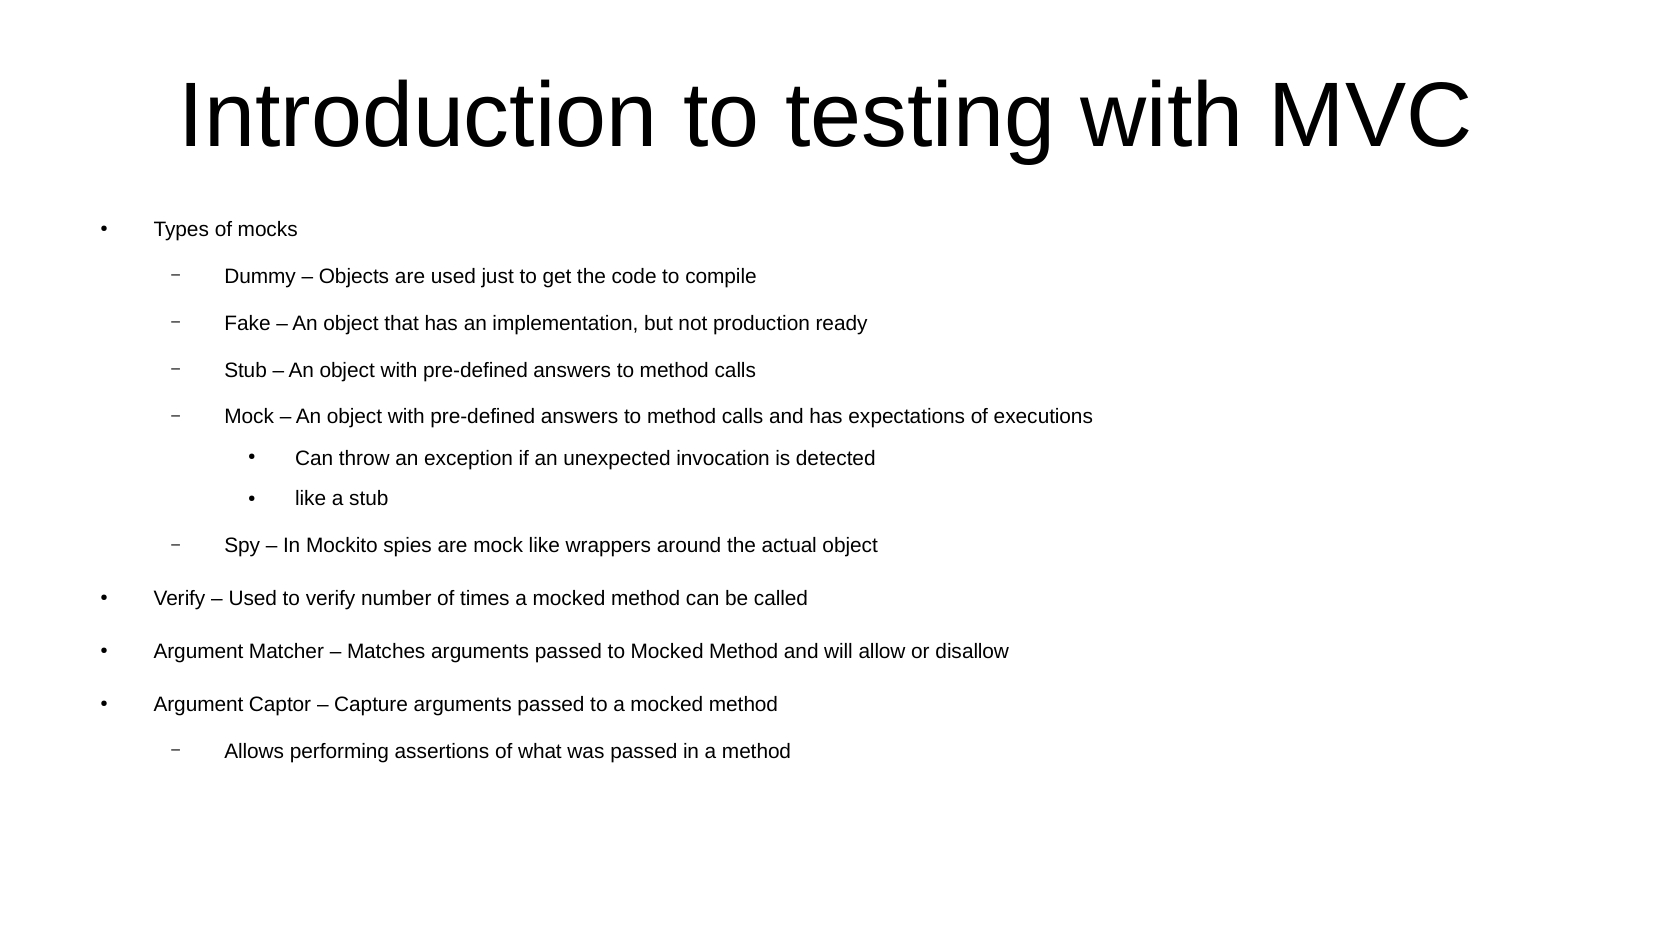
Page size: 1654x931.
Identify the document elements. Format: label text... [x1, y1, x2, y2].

title Introduction to testing with MVC [82, 37, 1571, 193]
list Types of mocks Dummy – Objects are used just to get the code to compile Fake – An object that has an implementation, but not production ready Stub – An object with pre-defined answers to method calls Mock – An object with pre-defined answers to method calls and has expectations of executions Can throw an exception if an unexpected invocation is detected like a stub Spy – In Mockito spies are mock like wrappers around the actual object Verify – Used to verify number of times a mocked method can be called Argument Matcher – Matches arguments passed to Mocked Method and will allow or disallow Argument Captor – Capture arguments passed to a mocked method Allows performing assertions of what was passed in a method [82, 217, 1613, 901]
